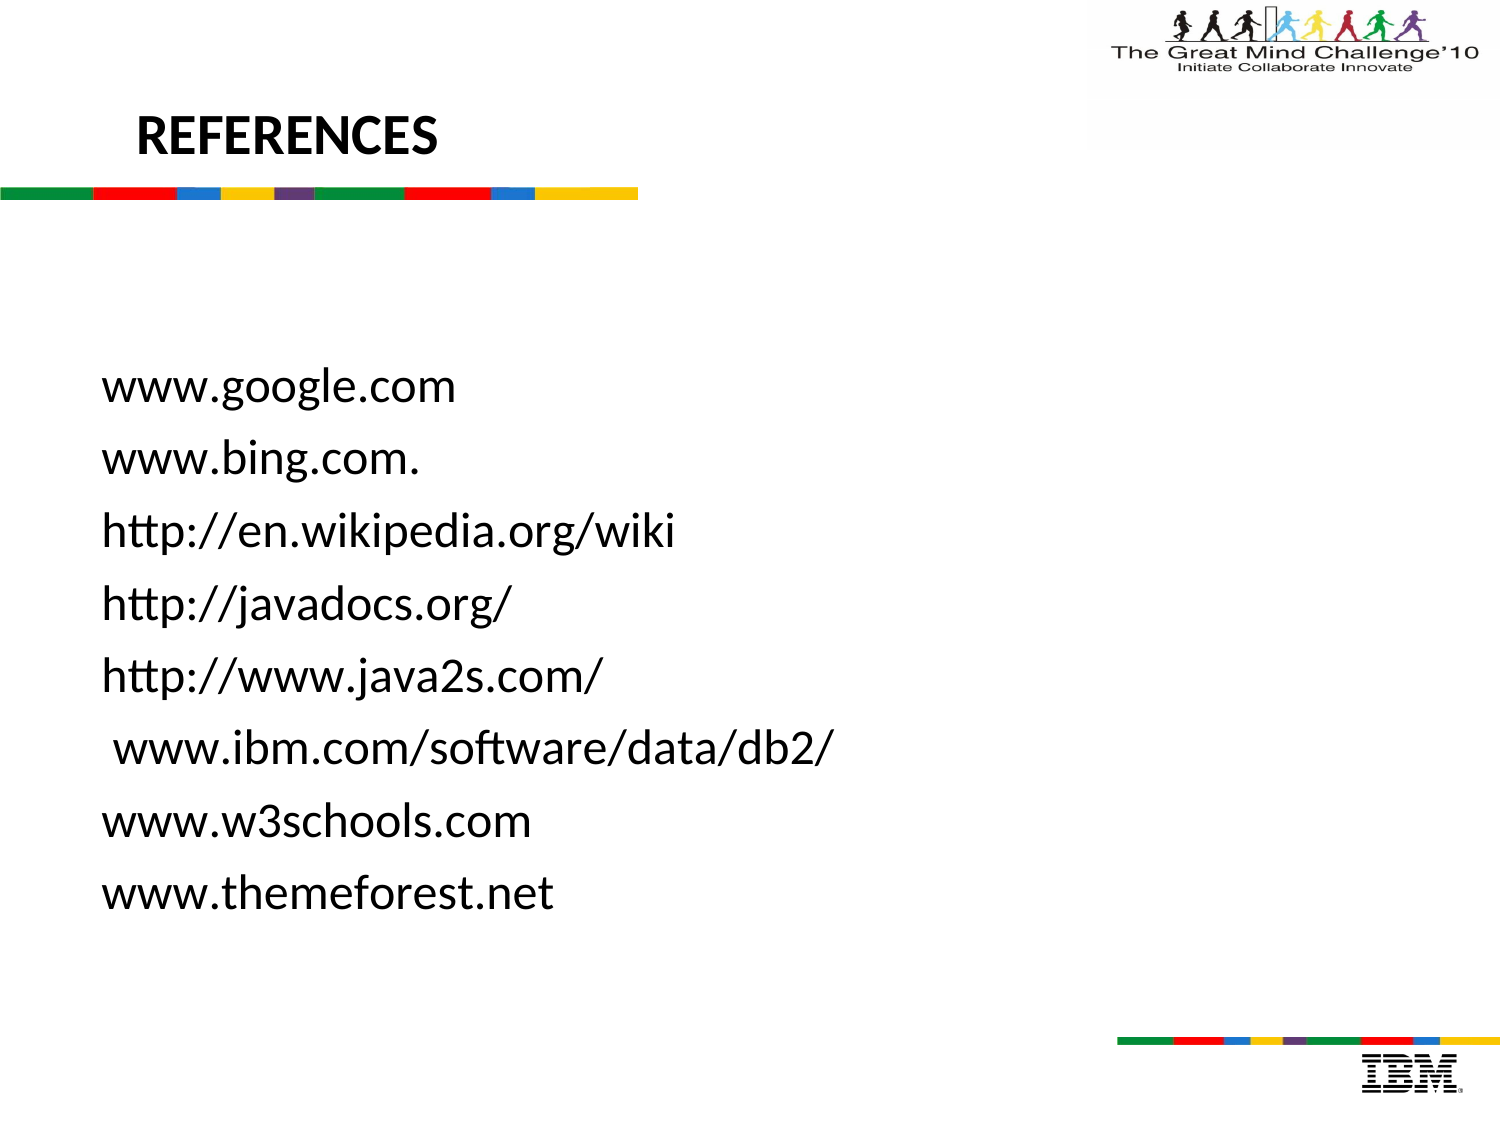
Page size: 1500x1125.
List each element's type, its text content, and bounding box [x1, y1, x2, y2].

picture [1087, 0, 1500, 150]
text_box REFERENCES [0, 37, 713, 226]
picture [1426, 1037, 1500, 1045]
text_box www.google.com www.bing.com. http://en.wikipedia.org/wiki http://javadocs.org/ http://www.java2s.com/ www.ibm.com/software/data/db2/ www.w3schools.com www.themeforest.net [75, 345, 1426, 1088]
picture [1362, 1054, 1463, 1093]
